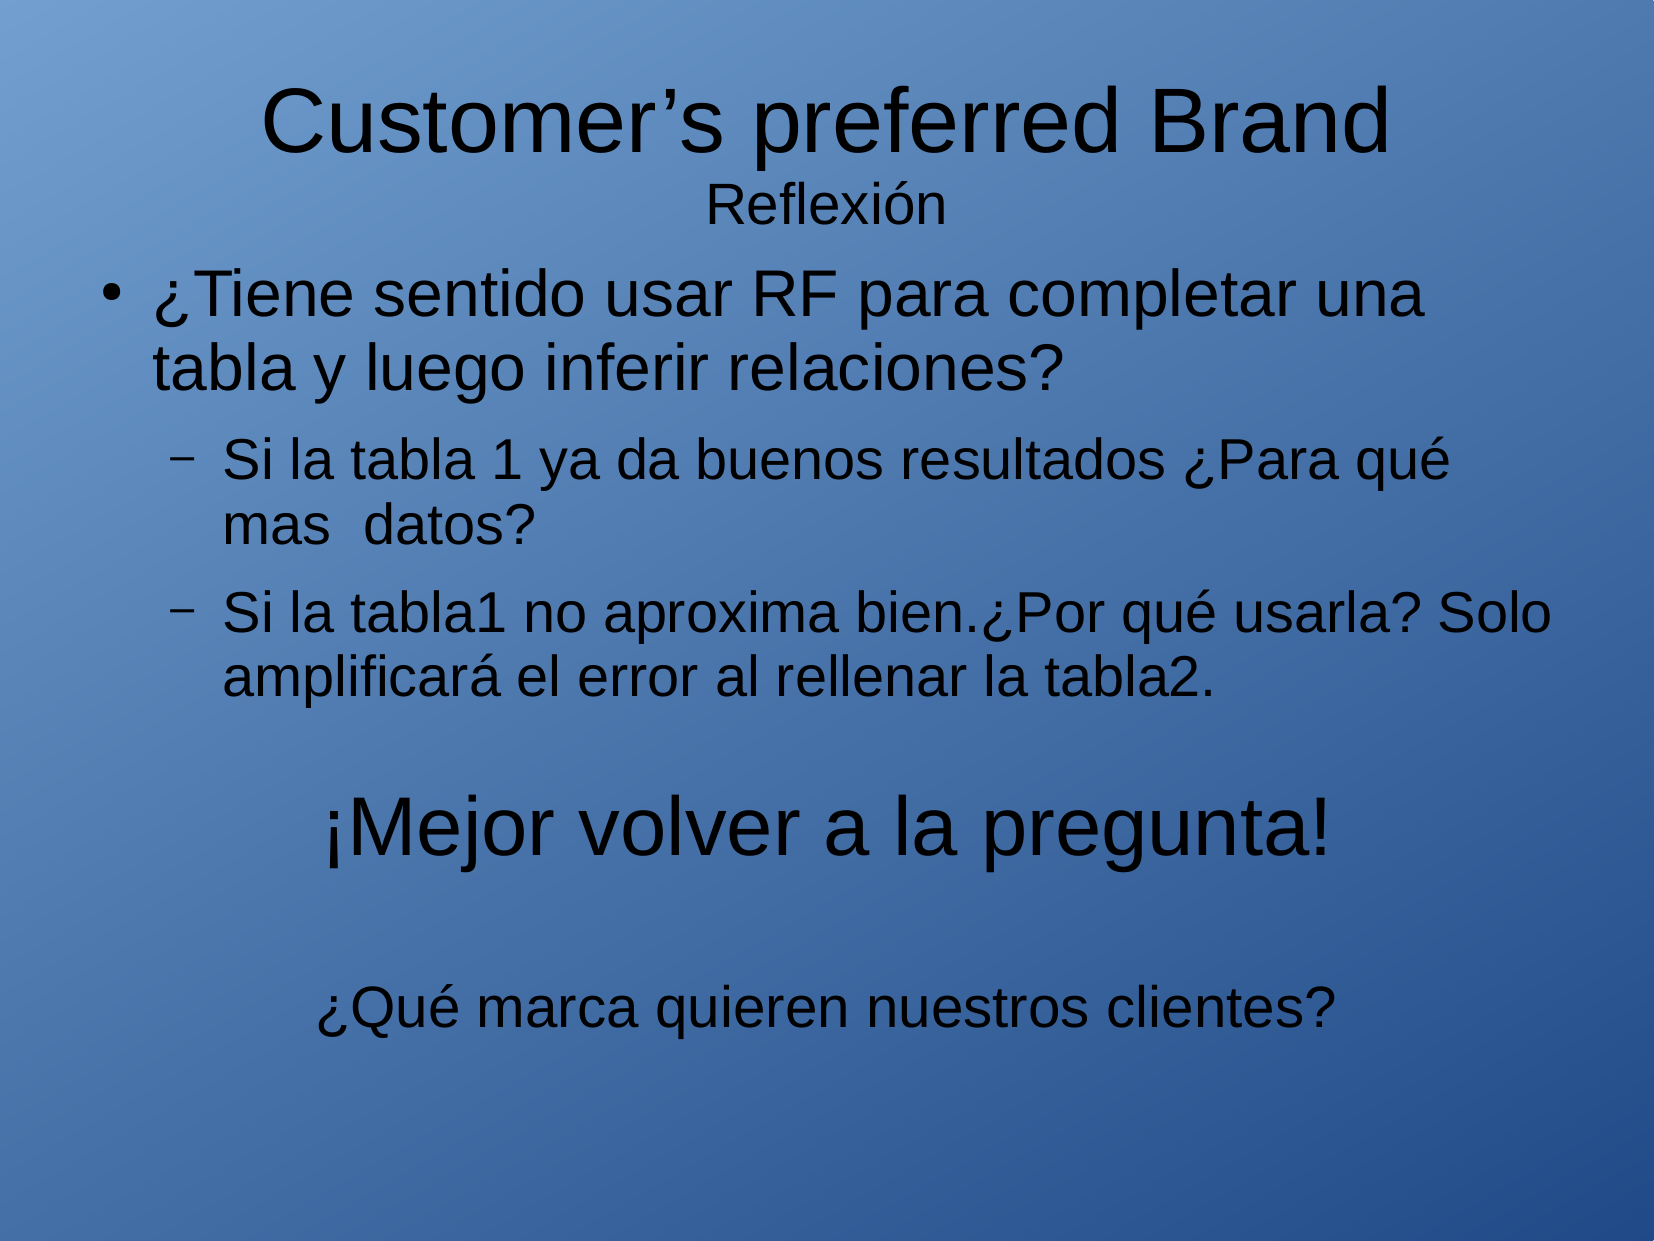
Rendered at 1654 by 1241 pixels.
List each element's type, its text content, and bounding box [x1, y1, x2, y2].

list ¿Tiene sentido usar RF para completar una tabla y luego inferir relaciones? Si la tabla 1 ya da buenos resultados ¿Para qué mas datos? Si la tabla1 no aproxima bien.¿Por qué usarla? Solo amplificará el error al rellenar la tabla2. [82, 257, 1571, 709]
title Customer’s preferred Brand Reflexión [82, 49, 1571, 257]
title ¡Mejor volver a la pregunta! ¿Qué marca quieren nuestros clientes? [82, 779, 1571, 1041]
